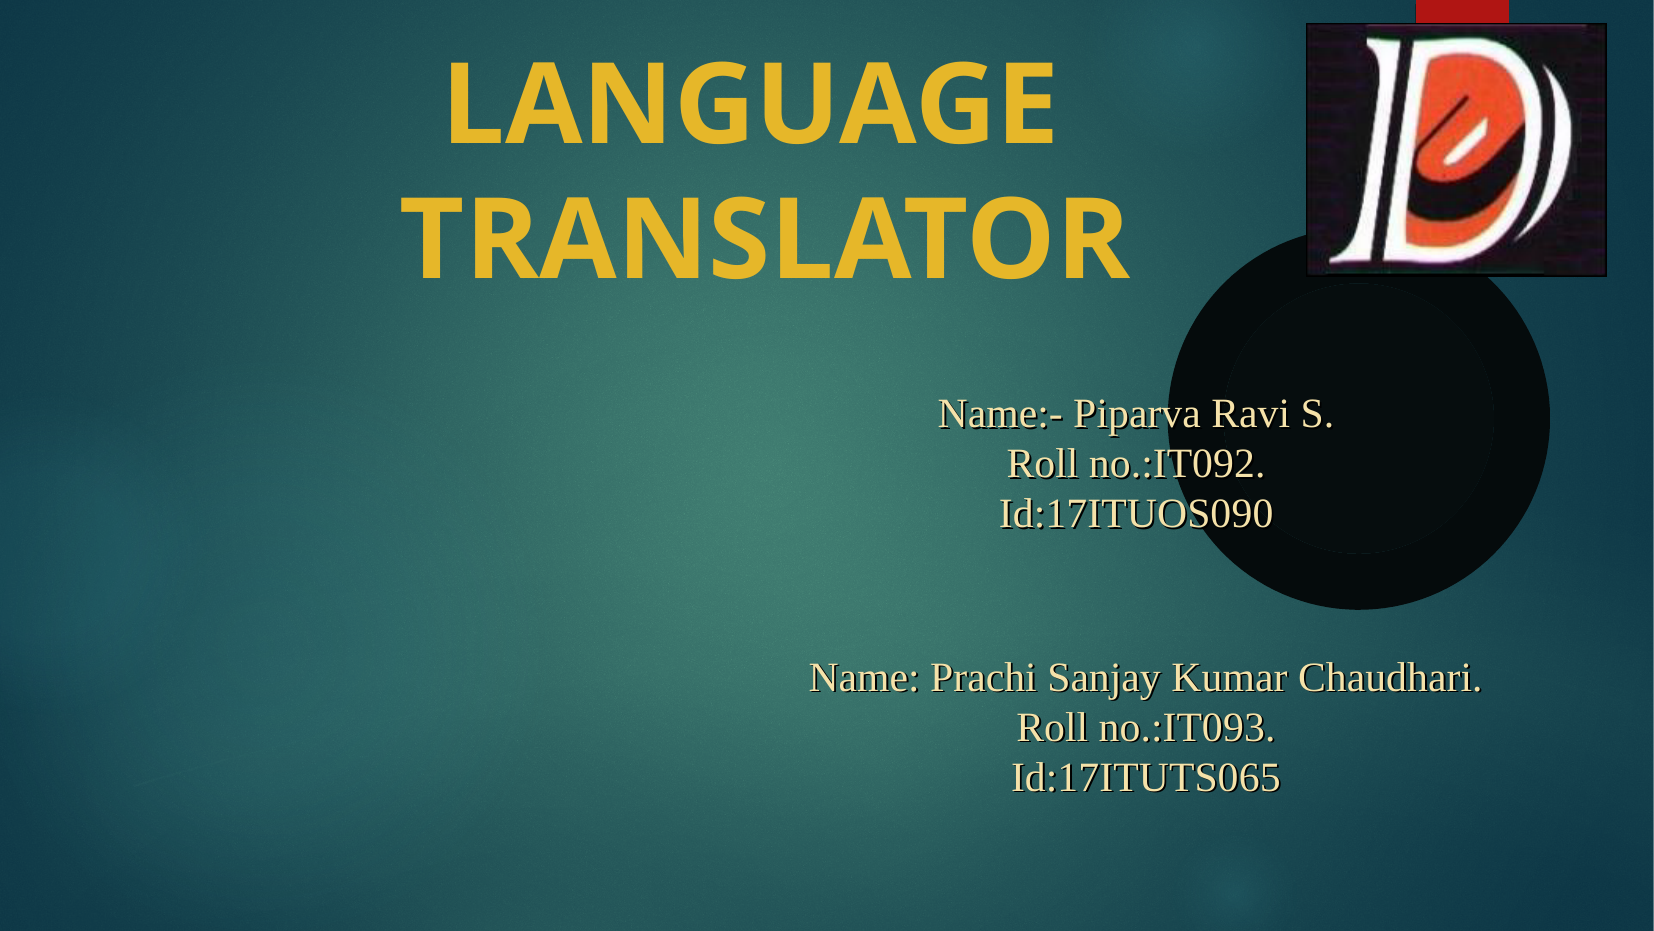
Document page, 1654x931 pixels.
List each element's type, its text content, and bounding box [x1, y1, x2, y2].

text_box LANGUAGE TRANSLATOR [385, 24, 1146, 309]
text_box Name: Prachi Sanjay Kumar Chaudhari. Roll no.:IT093. Id:17ITUTS065 [794, 642, 1499, 807]
text_box Name:- Piparva Ravi S. Roll no.:IT092. Id:17ITUOS090 [836, 378, 1437, 543]
picture [1306, 23, 1607, 277]
